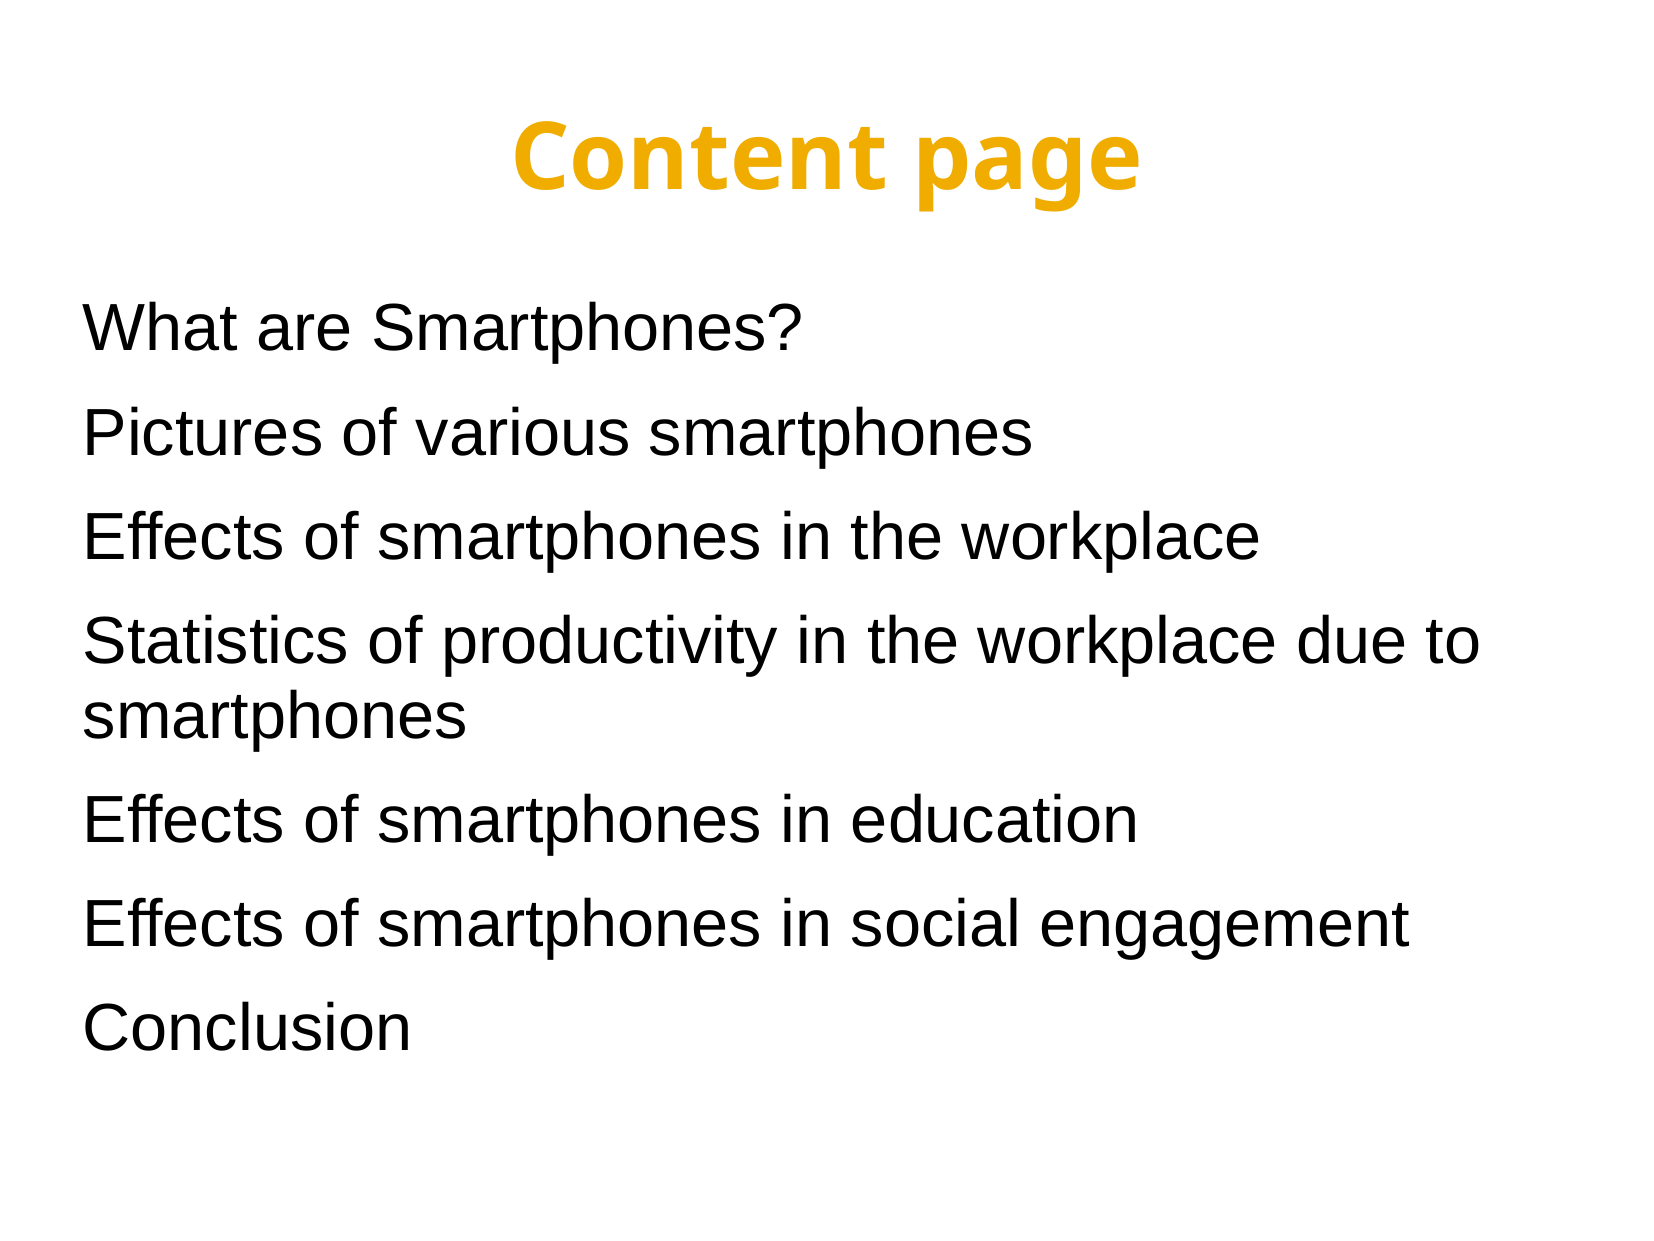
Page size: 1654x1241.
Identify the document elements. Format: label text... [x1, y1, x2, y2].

title Content page [82, 49, 1571, 257]
list What are Smartphones? Pictures of various smartphones Effects of smartphones in the workplace Statistics of productivity in the workplace due to smartphones Effects of smartphones in education Effects of smartphones in social engagement Conclusion [82, 290, 1571, 1066]
